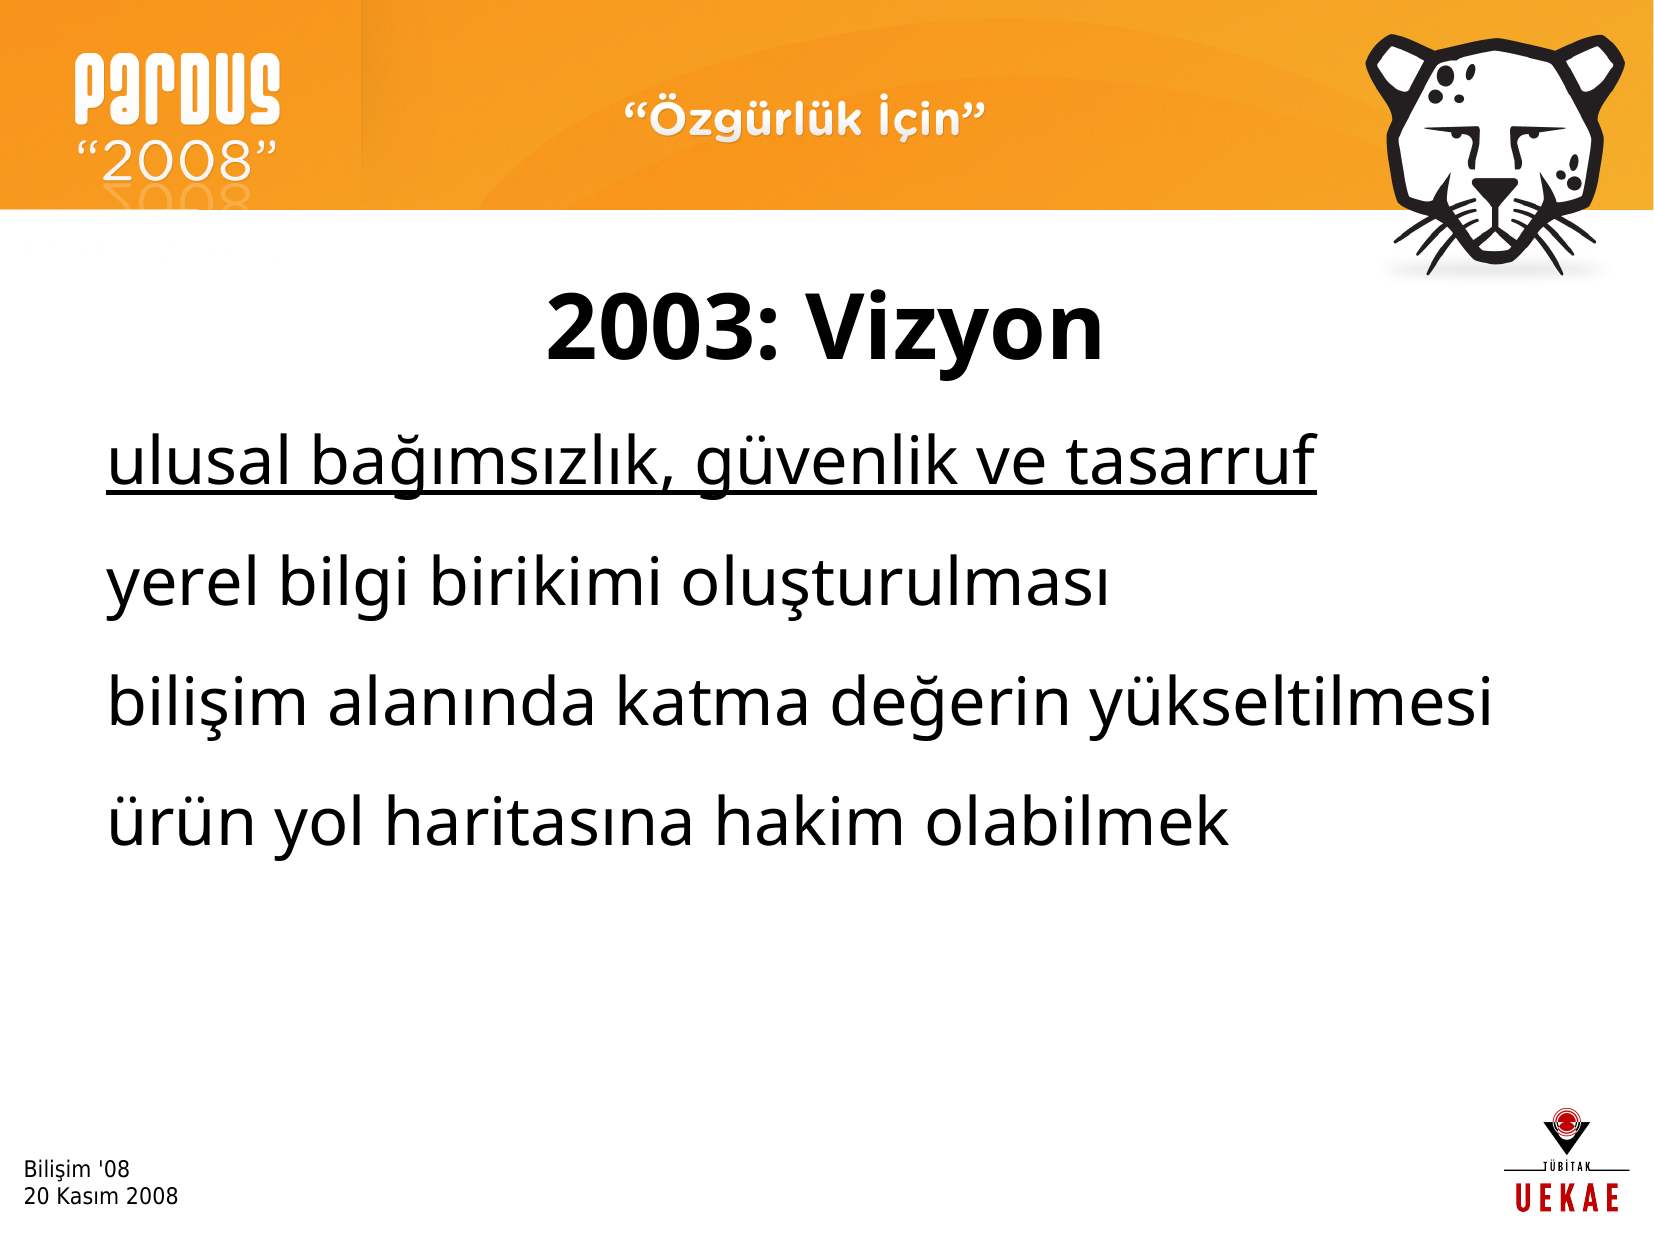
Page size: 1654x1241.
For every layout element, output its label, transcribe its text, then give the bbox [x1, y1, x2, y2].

picture [1500, 1104, 1634, 1215]
list ulusal bağımsızlık, güvenlik ve tasarruf yerel bilgi birikimi oluşturulması bilişim alanında katma değerin yükseltilmesi ürün yol haritasına hakim olabilmek [88, 413, 1571, 1050]
title 2003: Vizyon [82, 220, 1571, 428]
picture [0, 0, 1654, 293]
